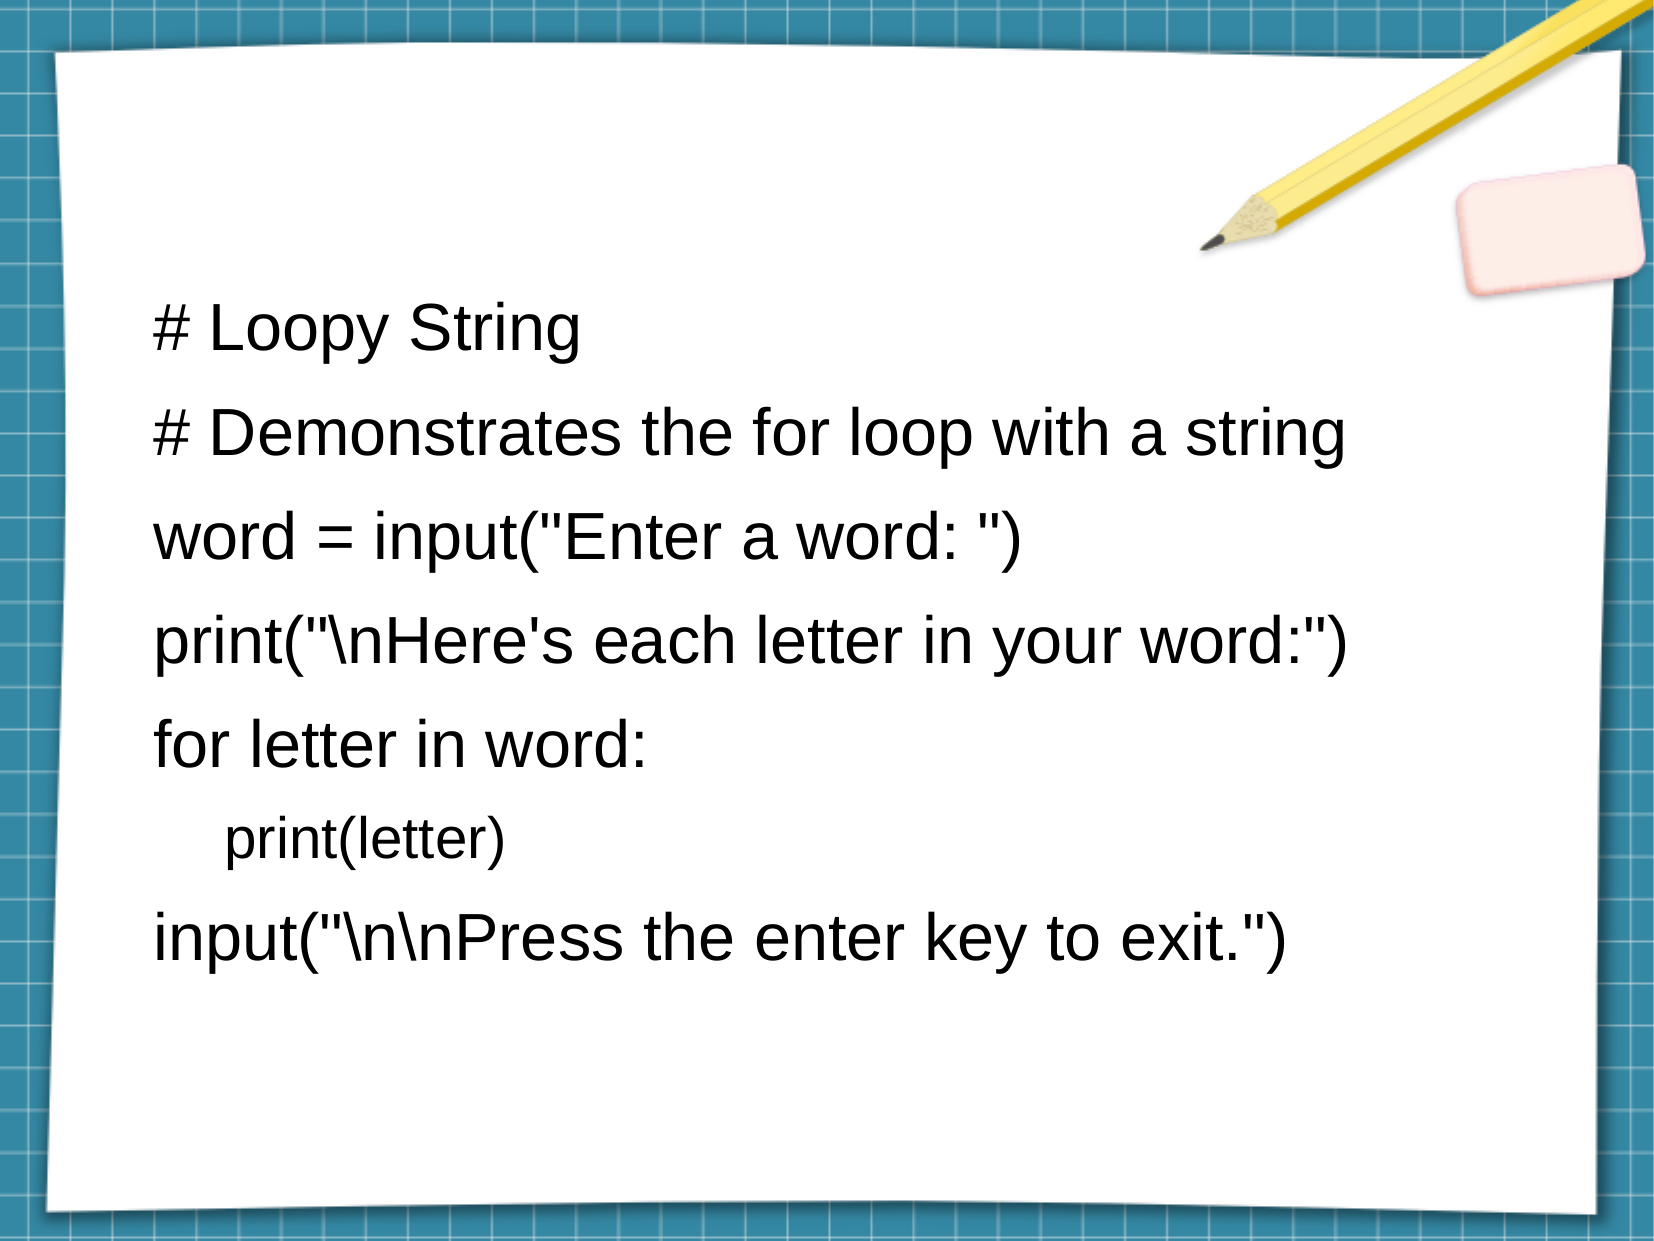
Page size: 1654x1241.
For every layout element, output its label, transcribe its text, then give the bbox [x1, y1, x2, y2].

list # Loopy String # Demonstrates the for loop with a string word = input("Enter a word: ") print("\nHere's each letter in your word:") for letter in word: print(letter) input("\n\nPress the enter key to exit.") [82, 290, 1571, 1010]
picture [0, 0, 1654, 1241]
